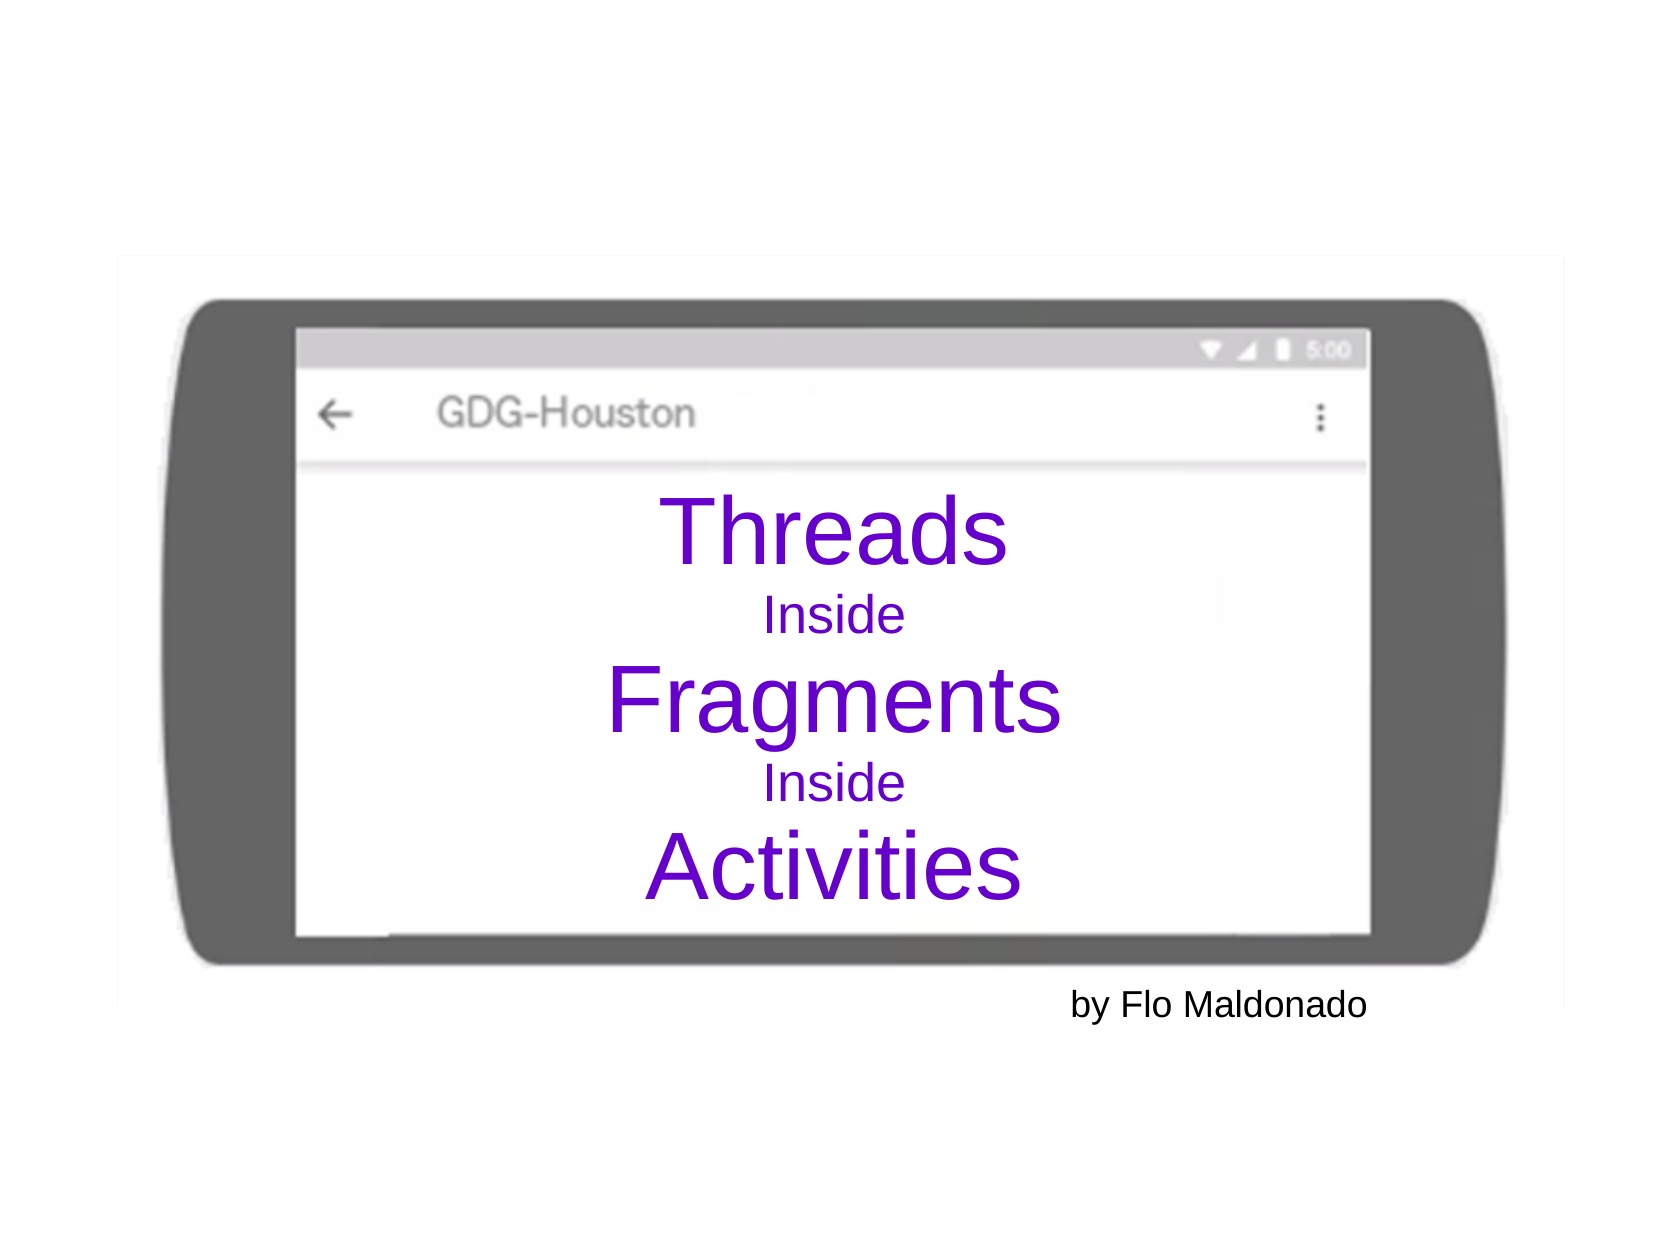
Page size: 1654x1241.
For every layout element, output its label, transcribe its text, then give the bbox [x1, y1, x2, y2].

picture [115, 254, 1567, 1011]
text_box by Flo Maldonado [1054, 975, 1623, 1035]
text_box Threads Inside Fragments Inside Activities [305, 469, 1364, 929]
